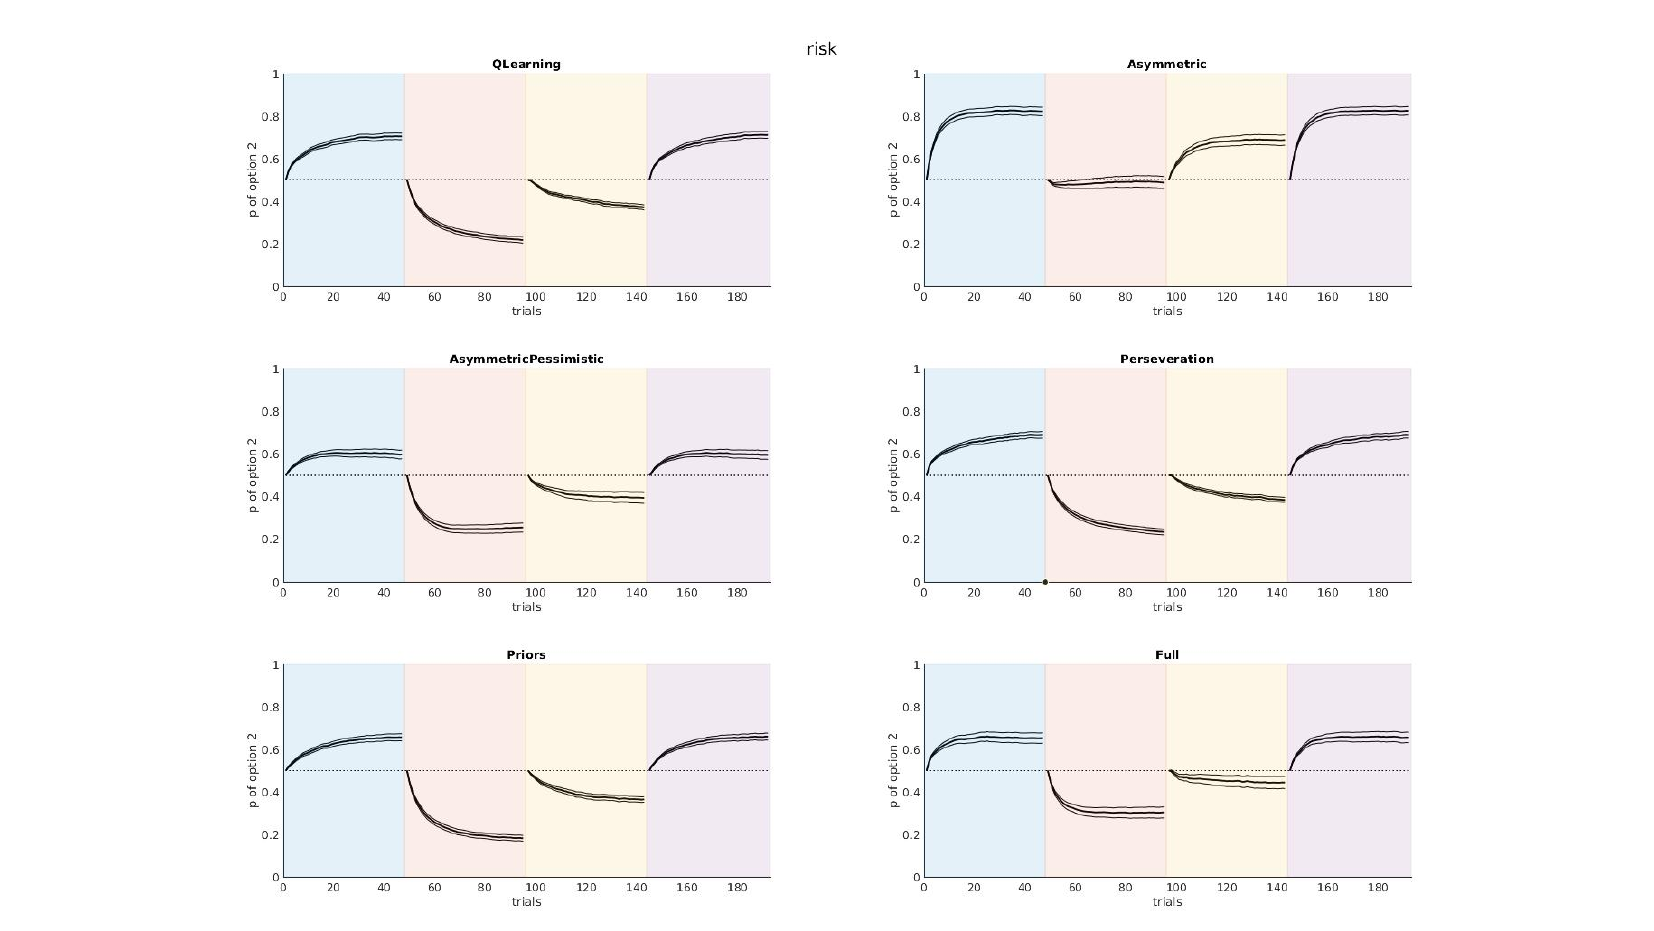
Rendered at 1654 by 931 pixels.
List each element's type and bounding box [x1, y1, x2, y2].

picture [94, 0, 1549, 931]
